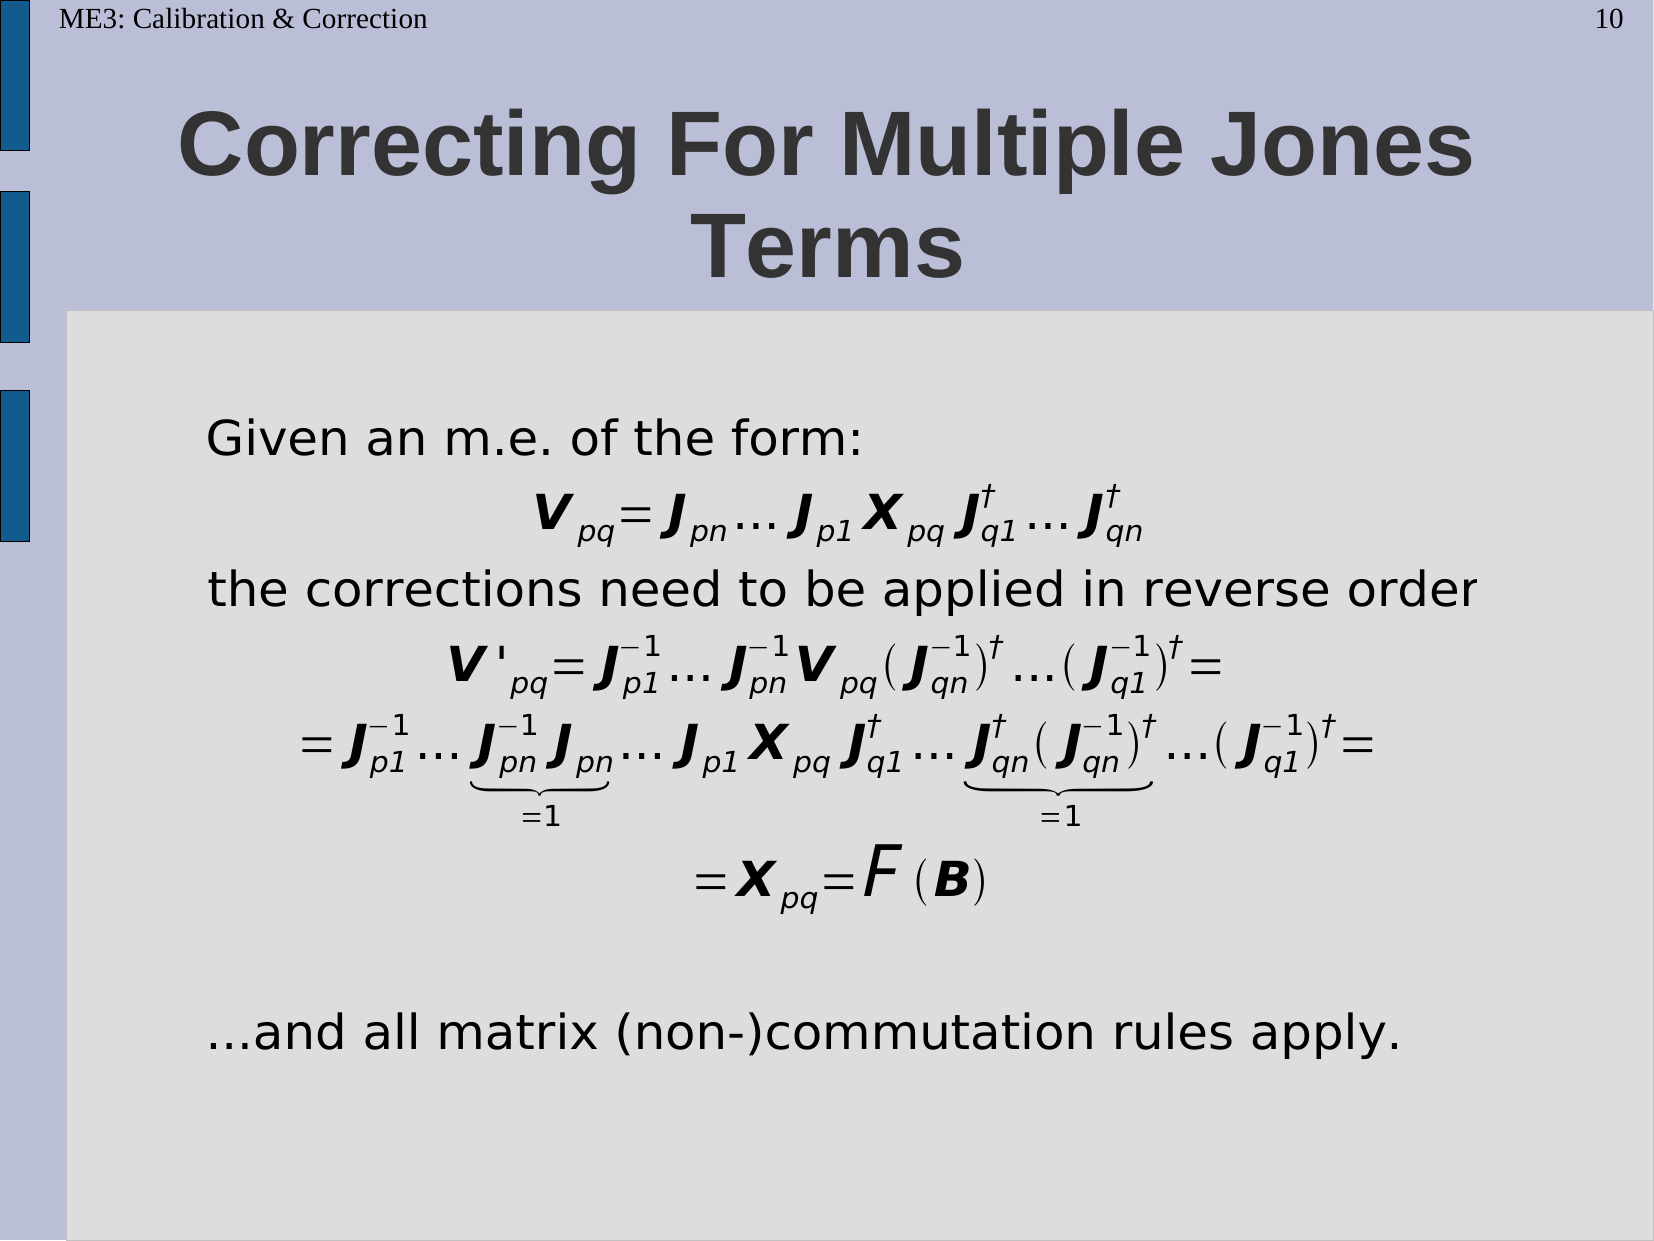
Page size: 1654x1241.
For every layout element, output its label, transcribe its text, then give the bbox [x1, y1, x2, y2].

title Correcting For Multiple Jones Terms [121, 87, 1534, 302]
chart [199, 399, 1477, 1063]
